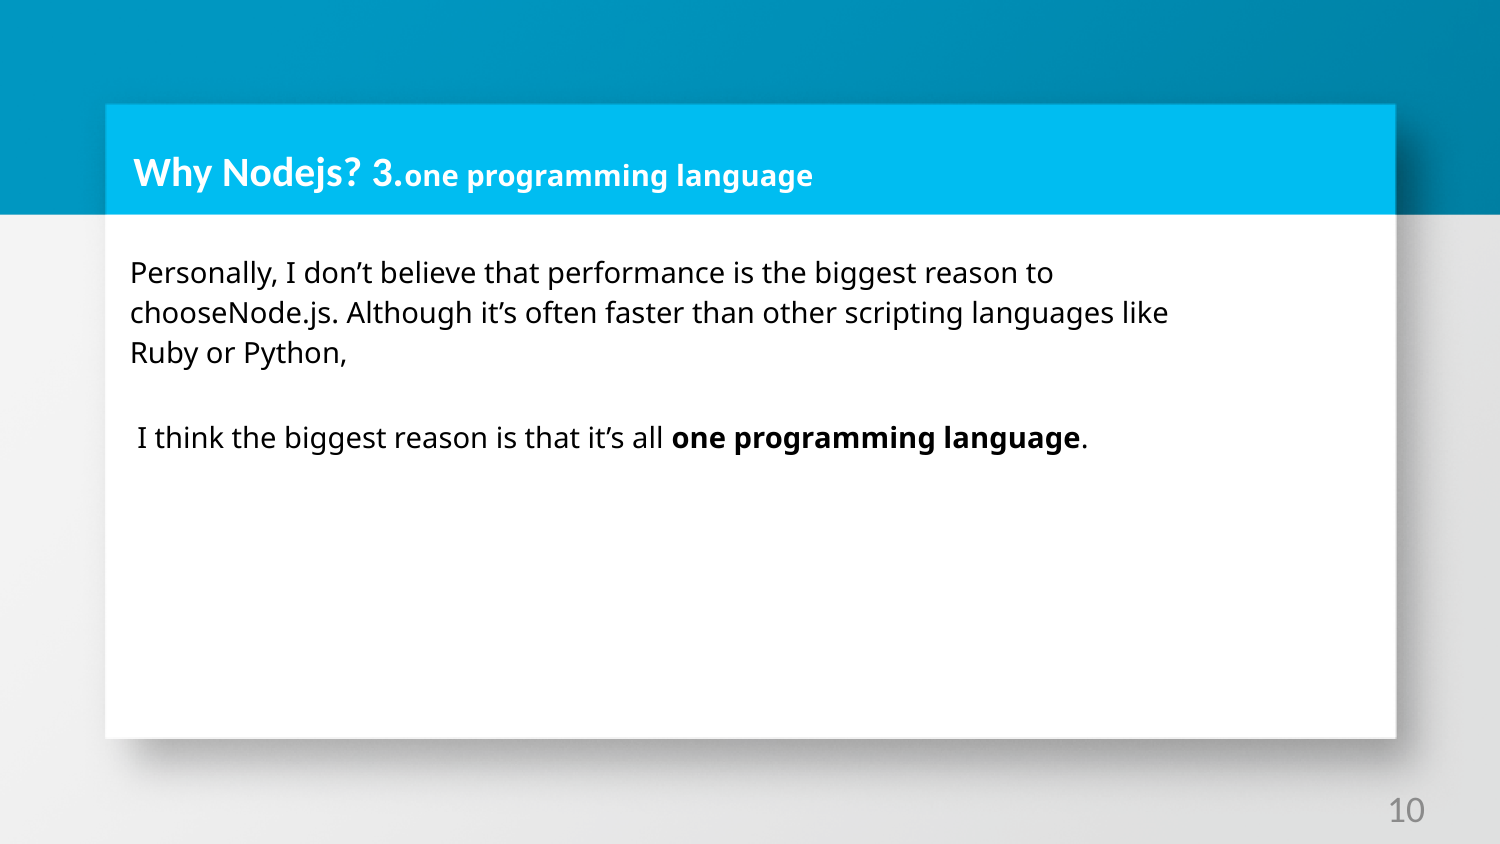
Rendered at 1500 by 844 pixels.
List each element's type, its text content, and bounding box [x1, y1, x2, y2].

title Why Nodejs? 3.one programming language [131, 142, 901, 196]
text_box Personally, I don’t believe that performance is the biggest reason to chooseNode.js. Although it’s often faster than other scripting languages like Ruby or Python, I think the biggest reason is that it’s all one programming language. [115, 245, 1216, 661]
picture [0, 215, 1500, 844]
